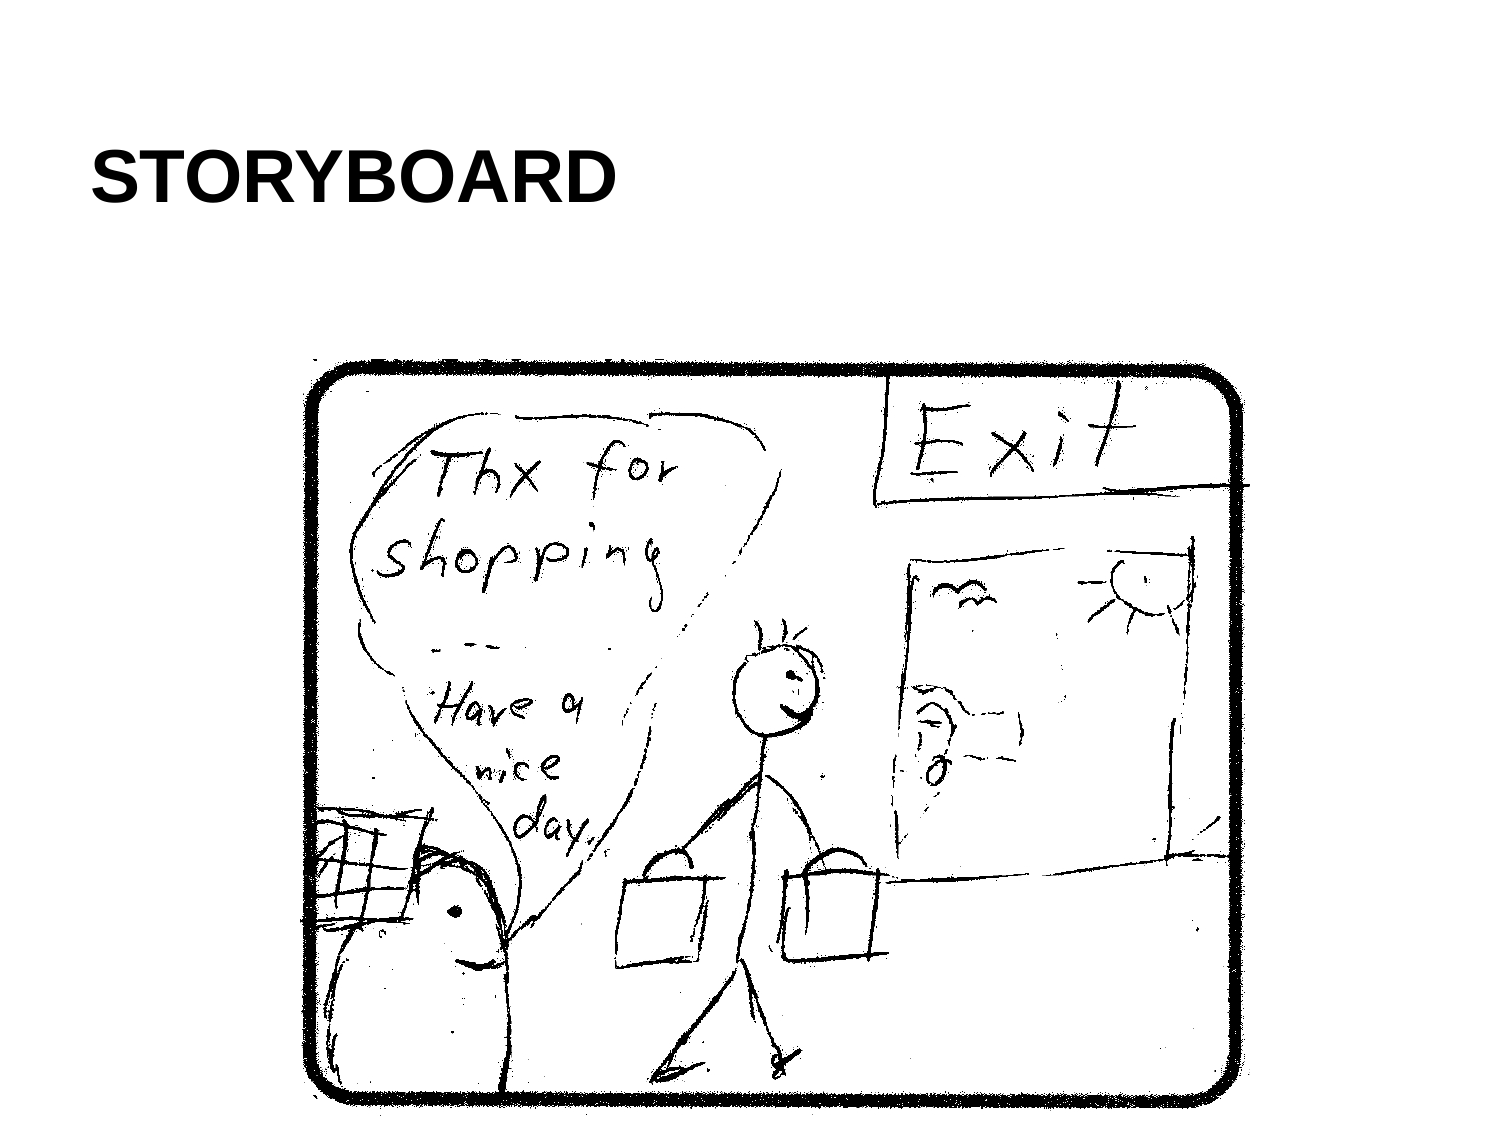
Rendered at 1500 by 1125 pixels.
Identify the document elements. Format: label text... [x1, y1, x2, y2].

title STORYBOARD [75, 45, 1426, 233]
picture [300, 359, 1250, 1117]
